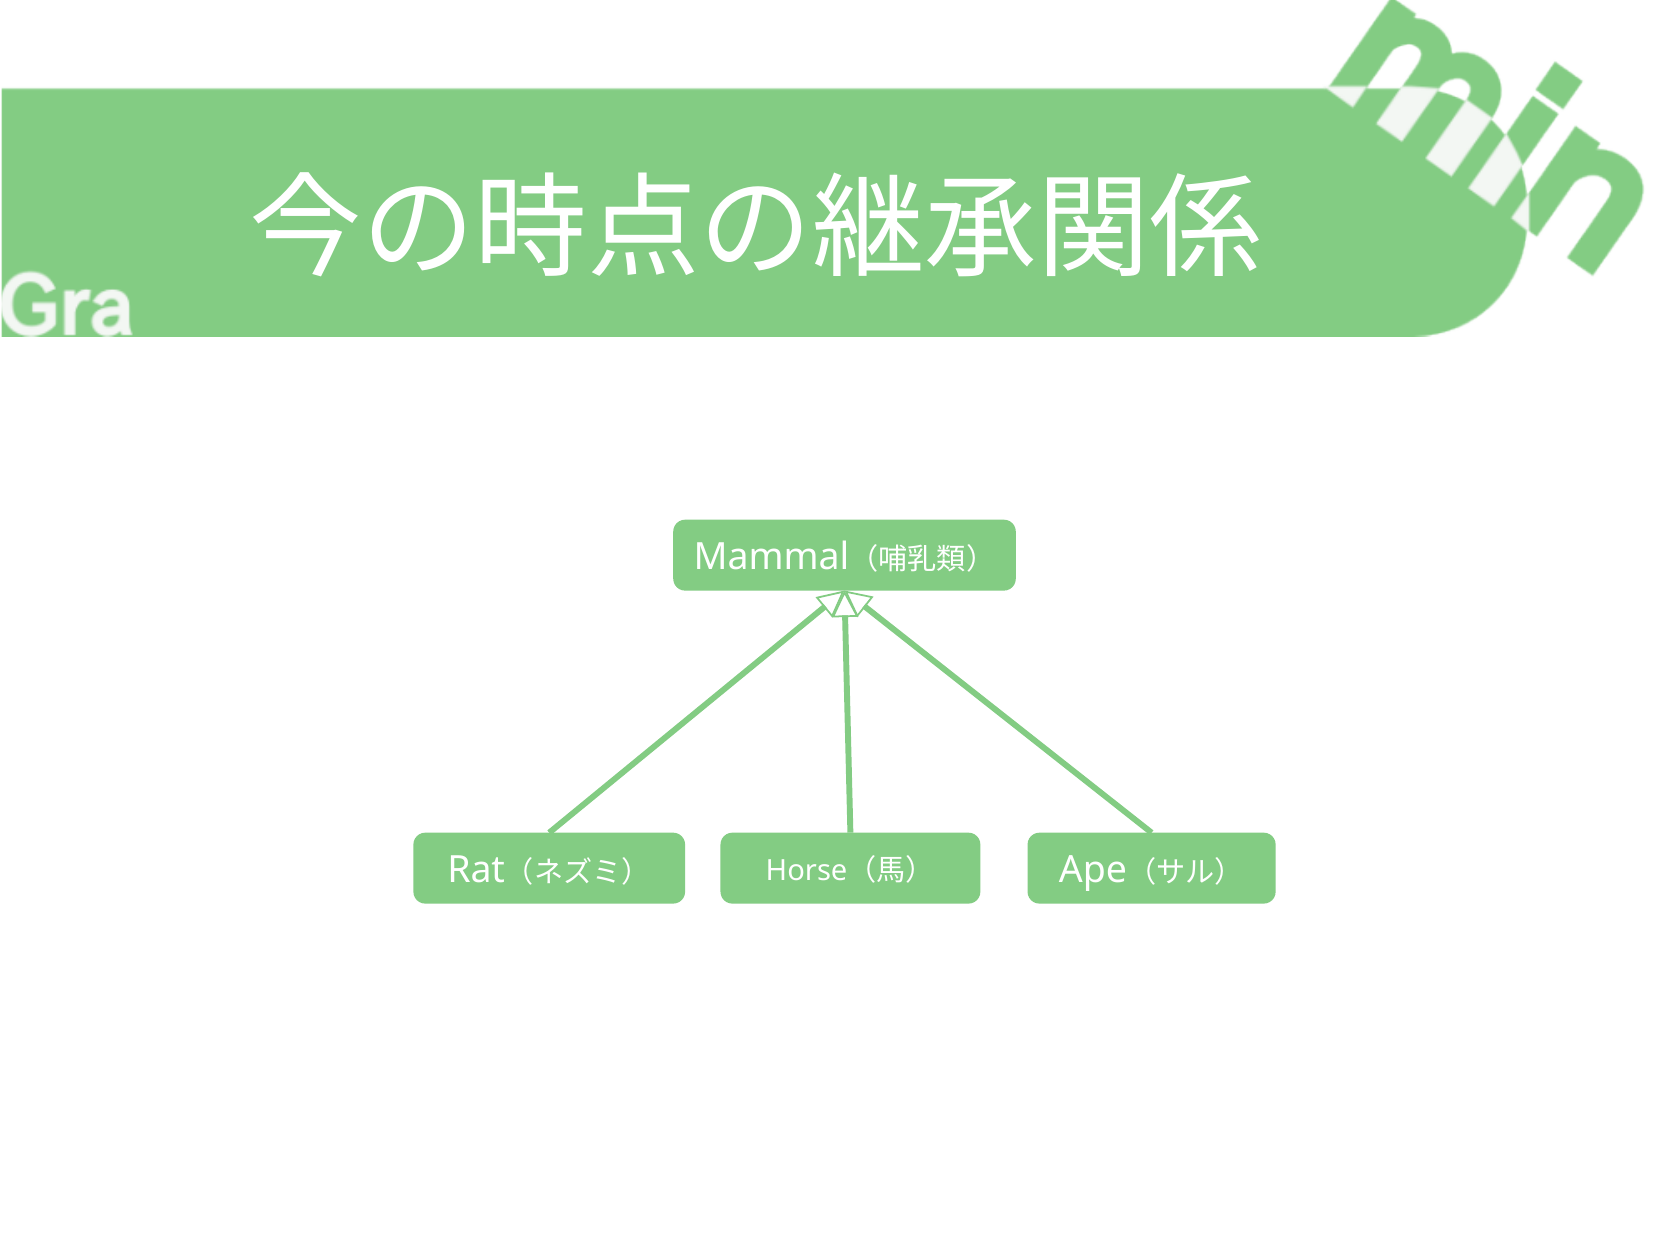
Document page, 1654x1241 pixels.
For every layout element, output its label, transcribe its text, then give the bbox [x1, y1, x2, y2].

picture [1, 0, 1654, 337]
text_box Rat（ネズミ） [413, 832, 686, 904]
text_box Ape（サル） [1027, 832, 1276, 904]
title 今の時点の継承関係 [11, 140, 1501, 297]
text_box Horse（馬） [720, 832, 981, 904]
text_box Mammal（哺乳類） [673, 519, 1016, 591]
